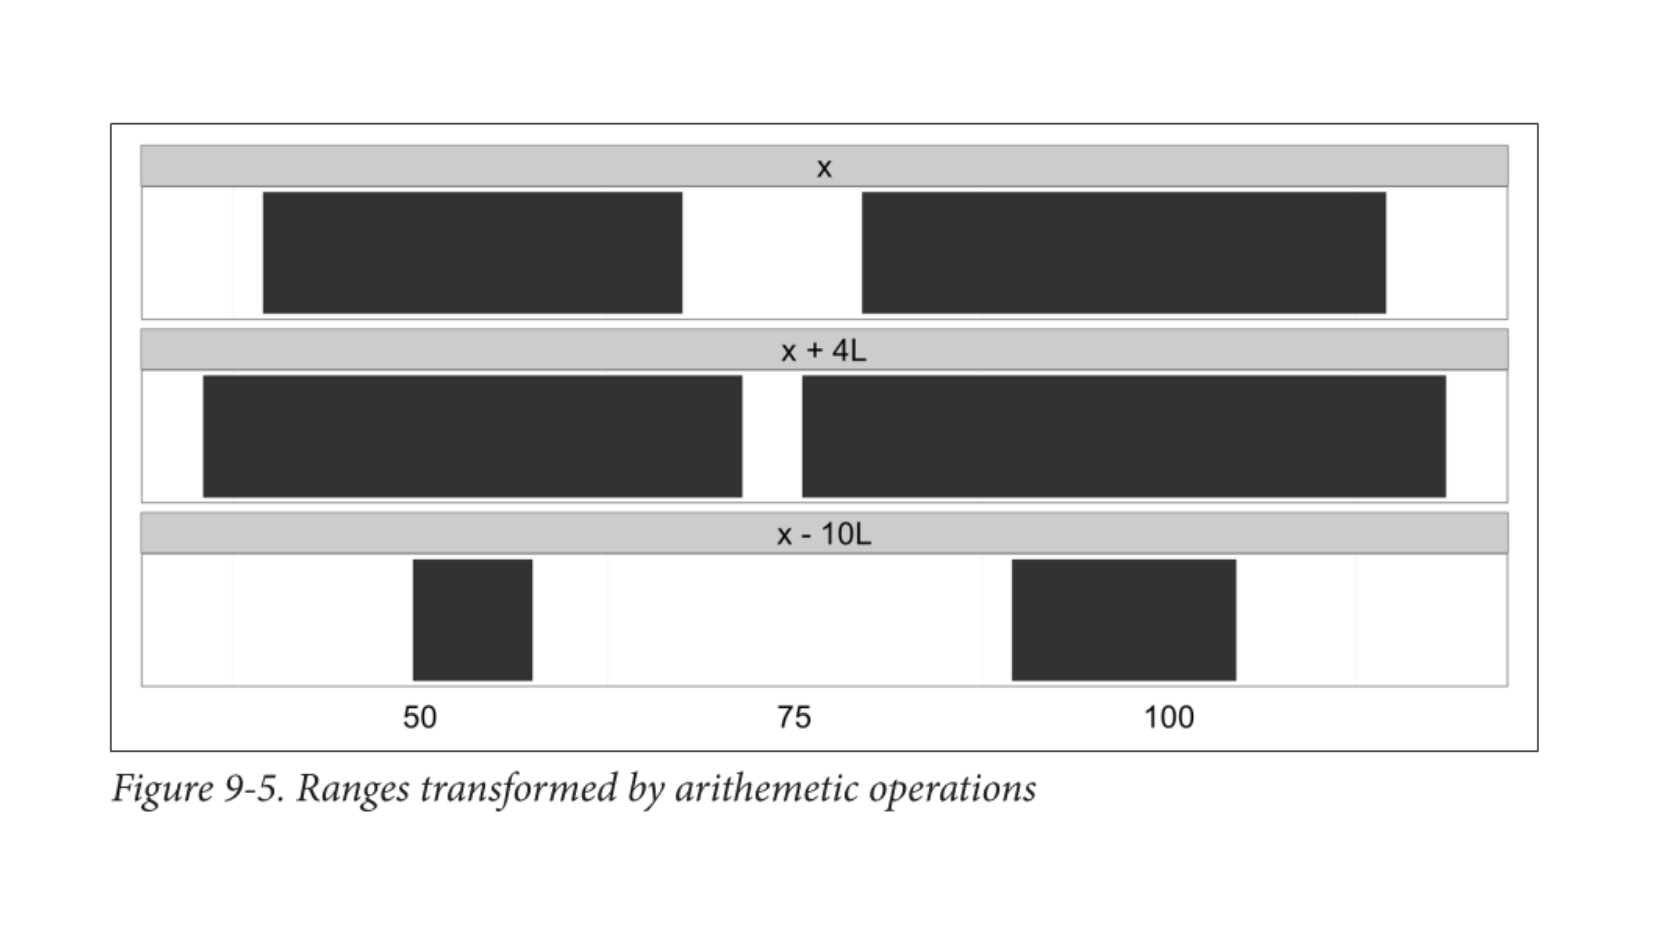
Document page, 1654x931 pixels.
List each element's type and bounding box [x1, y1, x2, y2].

picture [101, 117, 1564, 818]
